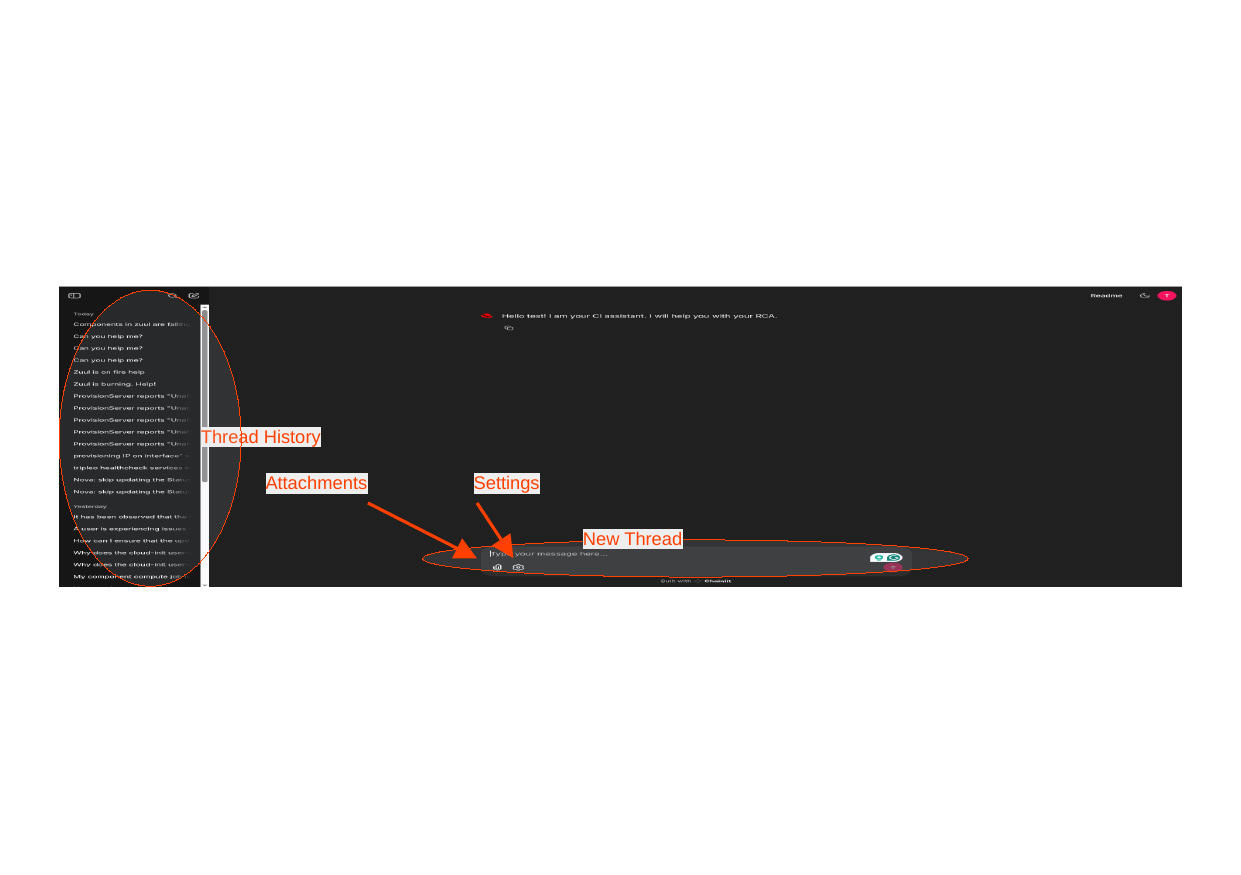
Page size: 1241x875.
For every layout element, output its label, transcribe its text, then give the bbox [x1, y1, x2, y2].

text_box Settings [458, 466, 651, 502]
picture [59, 459, 145, 587]
text_box [422, 542, 969, 578]
text_box New Thread [568, 521, 834, 558]
text_box [59, 290, 242, 587]
picture [59, 286, 1182, 587]
text_box Attachments [250, 465, 522, 502]
text_box Thread History [241, 419, 498, 456]
